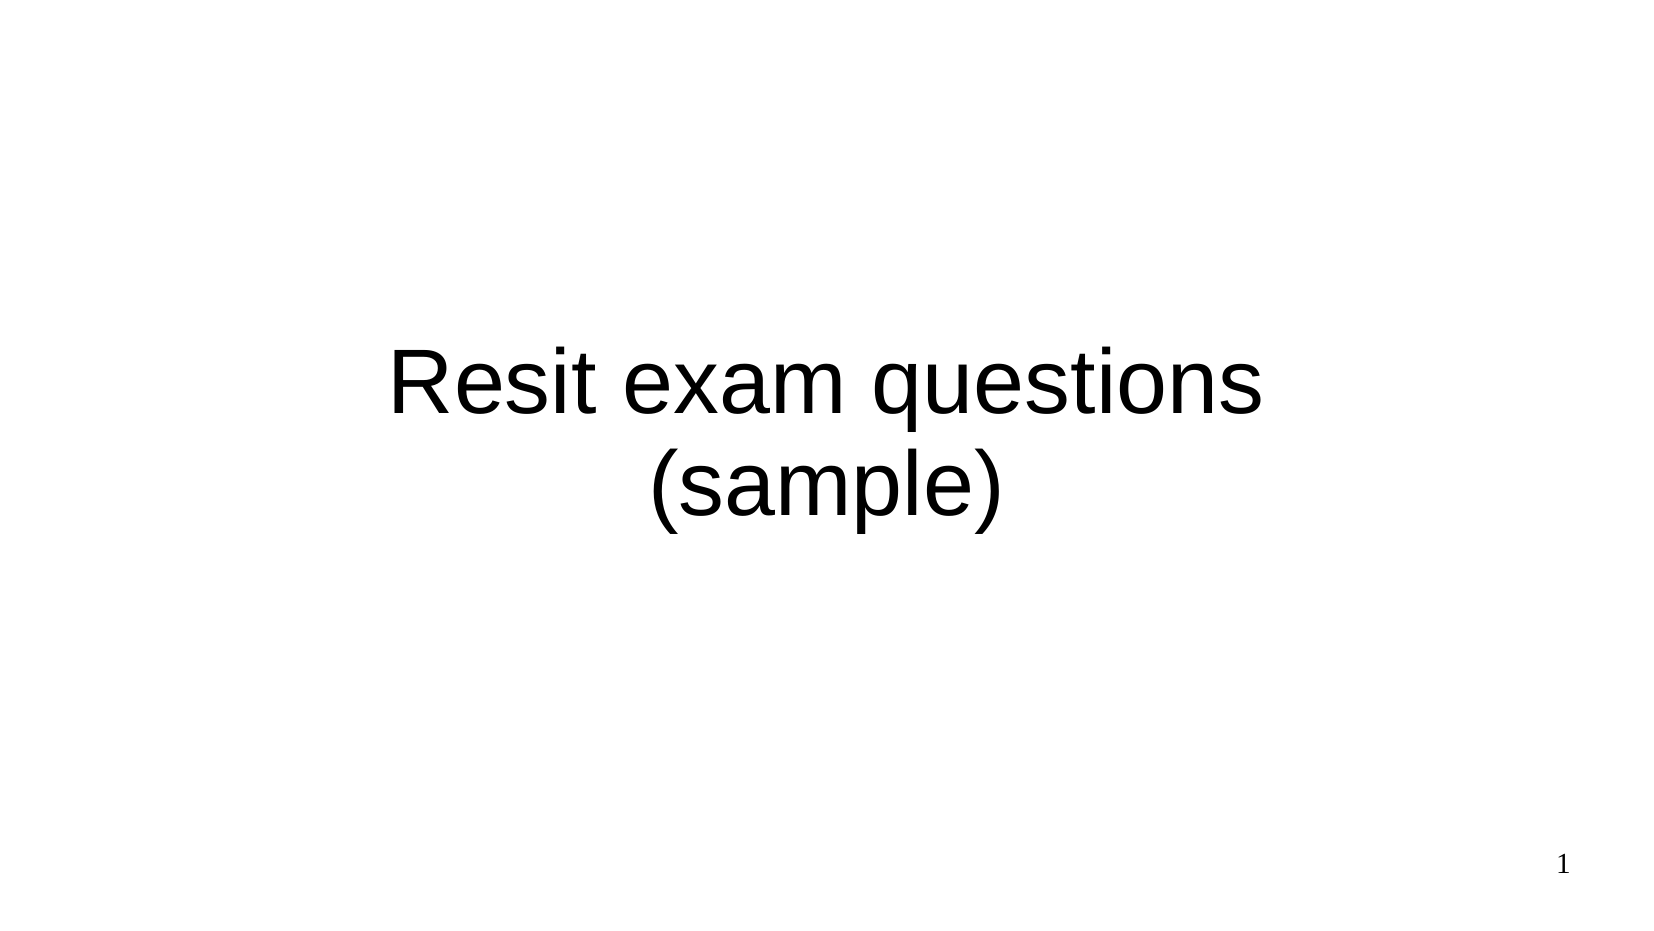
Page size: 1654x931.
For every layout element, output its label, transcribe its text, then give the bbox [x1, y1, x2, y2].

title Resit exam questions (sample) [82, 330, 1571, 536]
